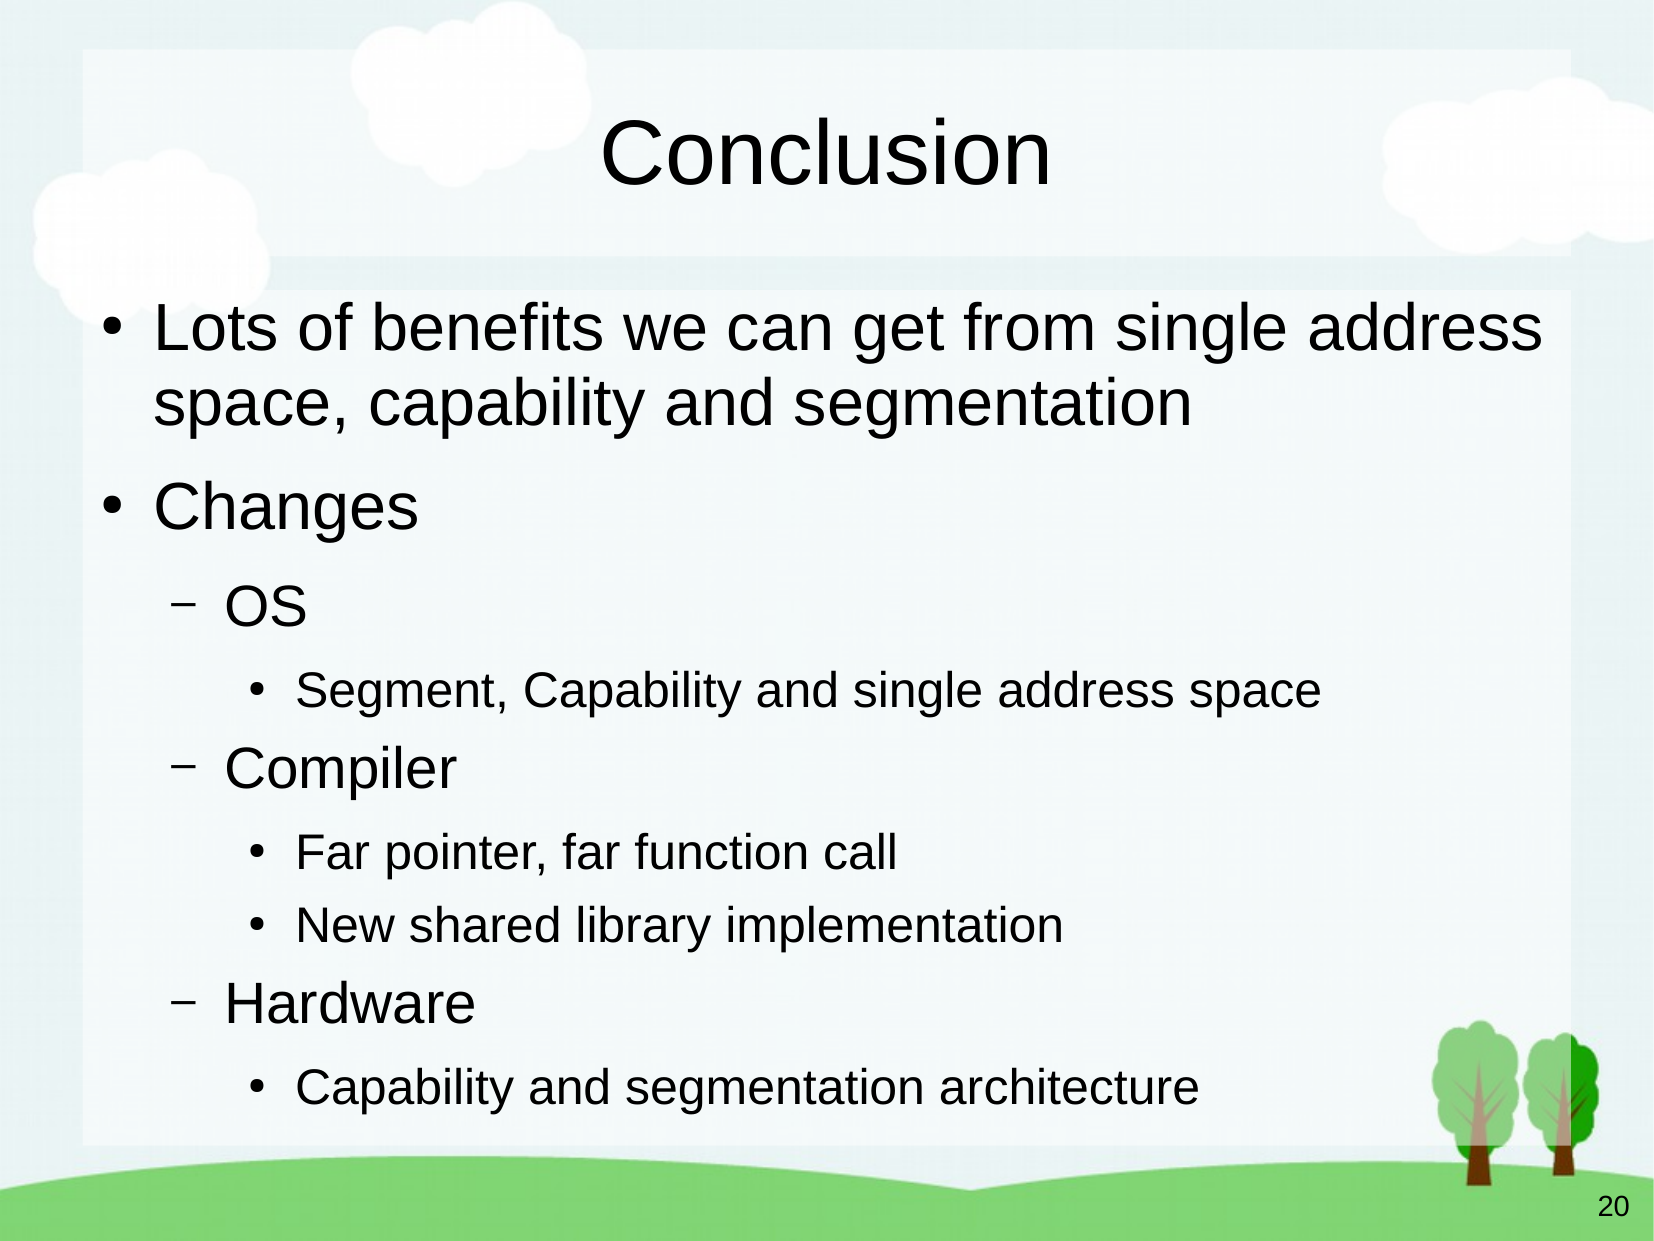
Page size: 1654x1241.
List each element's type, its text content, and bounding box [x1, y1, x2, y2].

picture [0, 0, 1654, 1241]
list Lots of benefits we can get from single address space, capability and segmentation Changes OS Segment, Capability and single address space Compiler Far pointer, far function call New shared library implementation Hardware Capability and segmentation architecture [82, 290, 1571, 1146]
title Conclusion [82, 49, 1571, 257]
